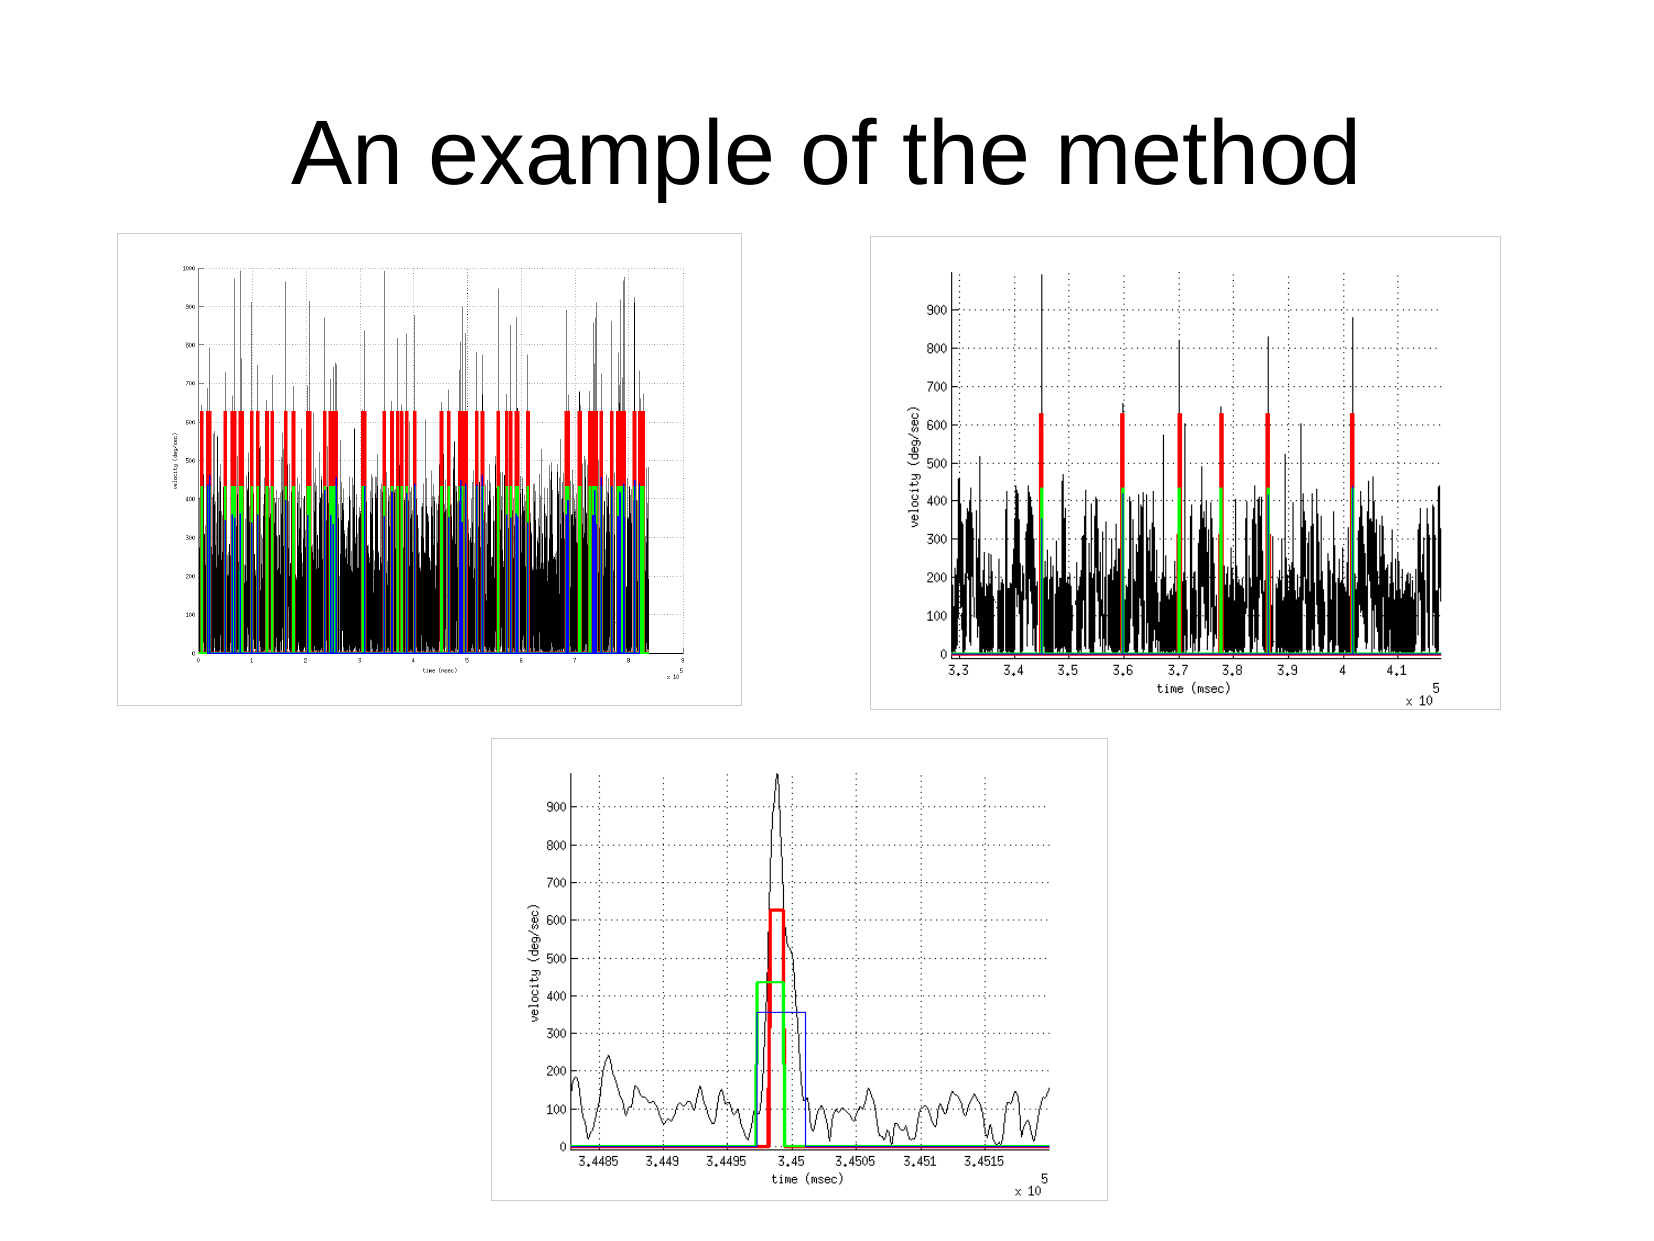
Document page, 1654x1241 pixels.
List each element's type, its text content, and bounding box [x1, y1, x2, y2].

picture [870, 236, 1501, 710]
title An example of the method [82, 49, 1571, 257]
picture [491, 738, 1108, 1201]
picture [117, 232, 742, 706]
